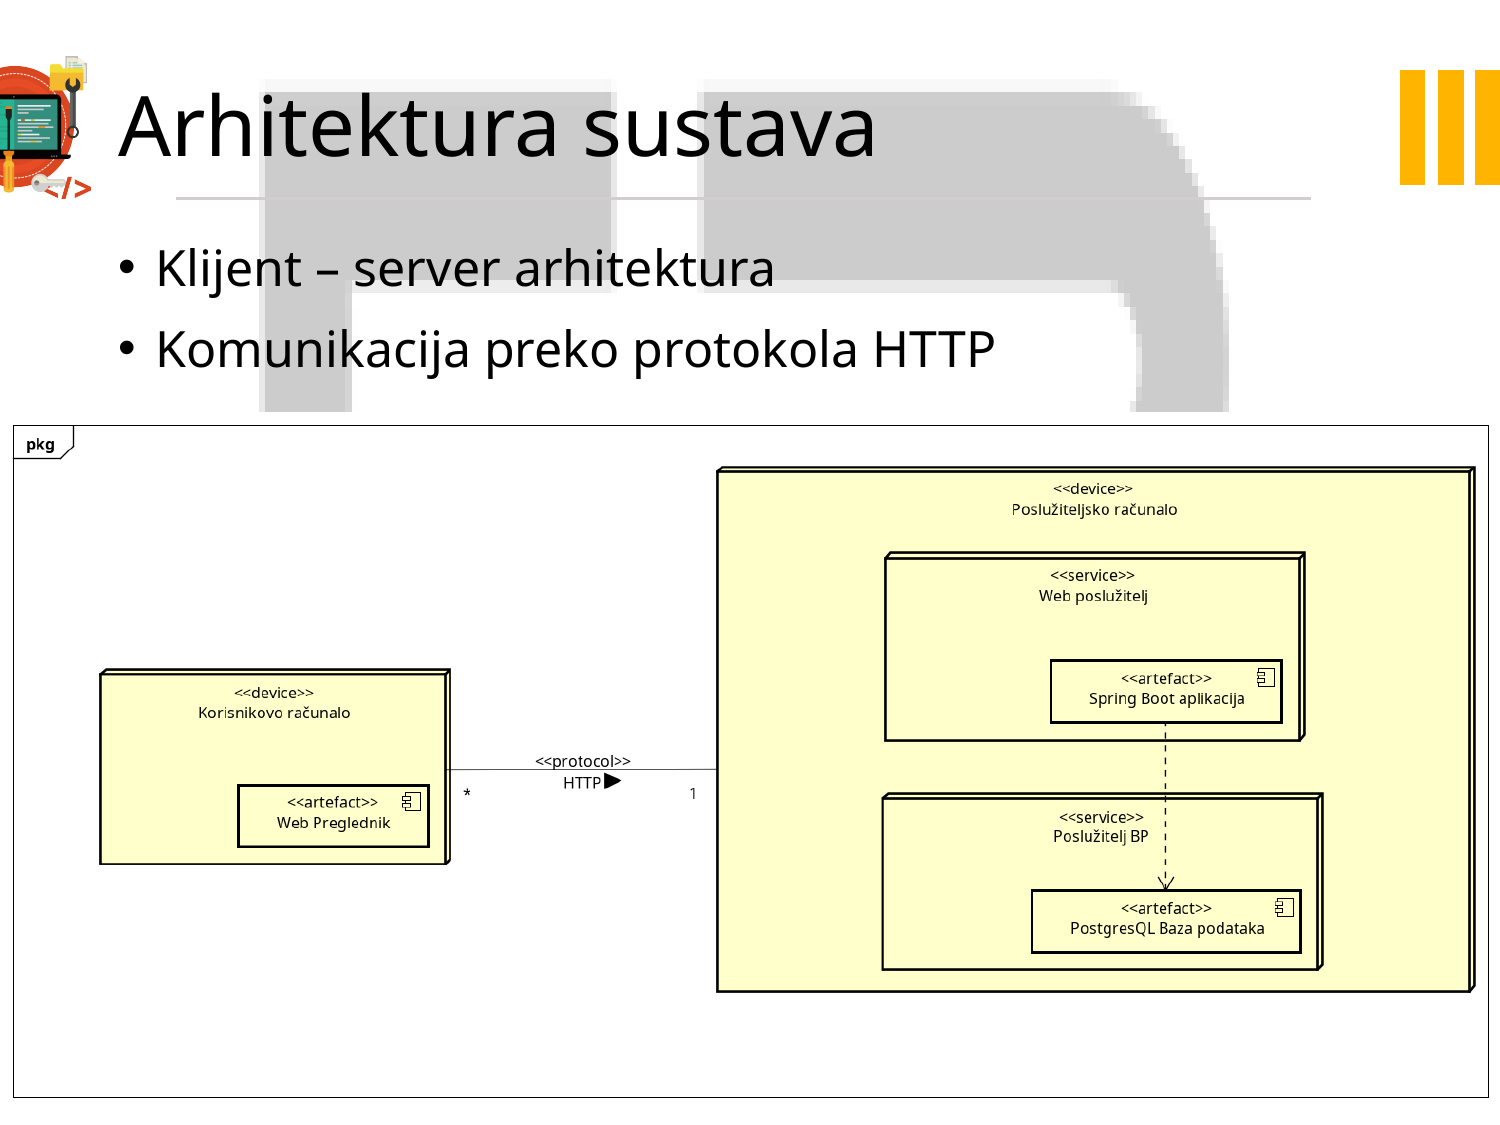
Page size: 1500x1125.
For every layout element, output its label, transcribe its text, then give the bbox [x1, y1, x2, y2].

picture [0, 412, 1500, 1109]
list Klijent – server arhitektura Komunikacija preko protokola HTTP [103, 228, 1397, 412]
title Arhitektura sustava [103, 59, 1397, 199]
